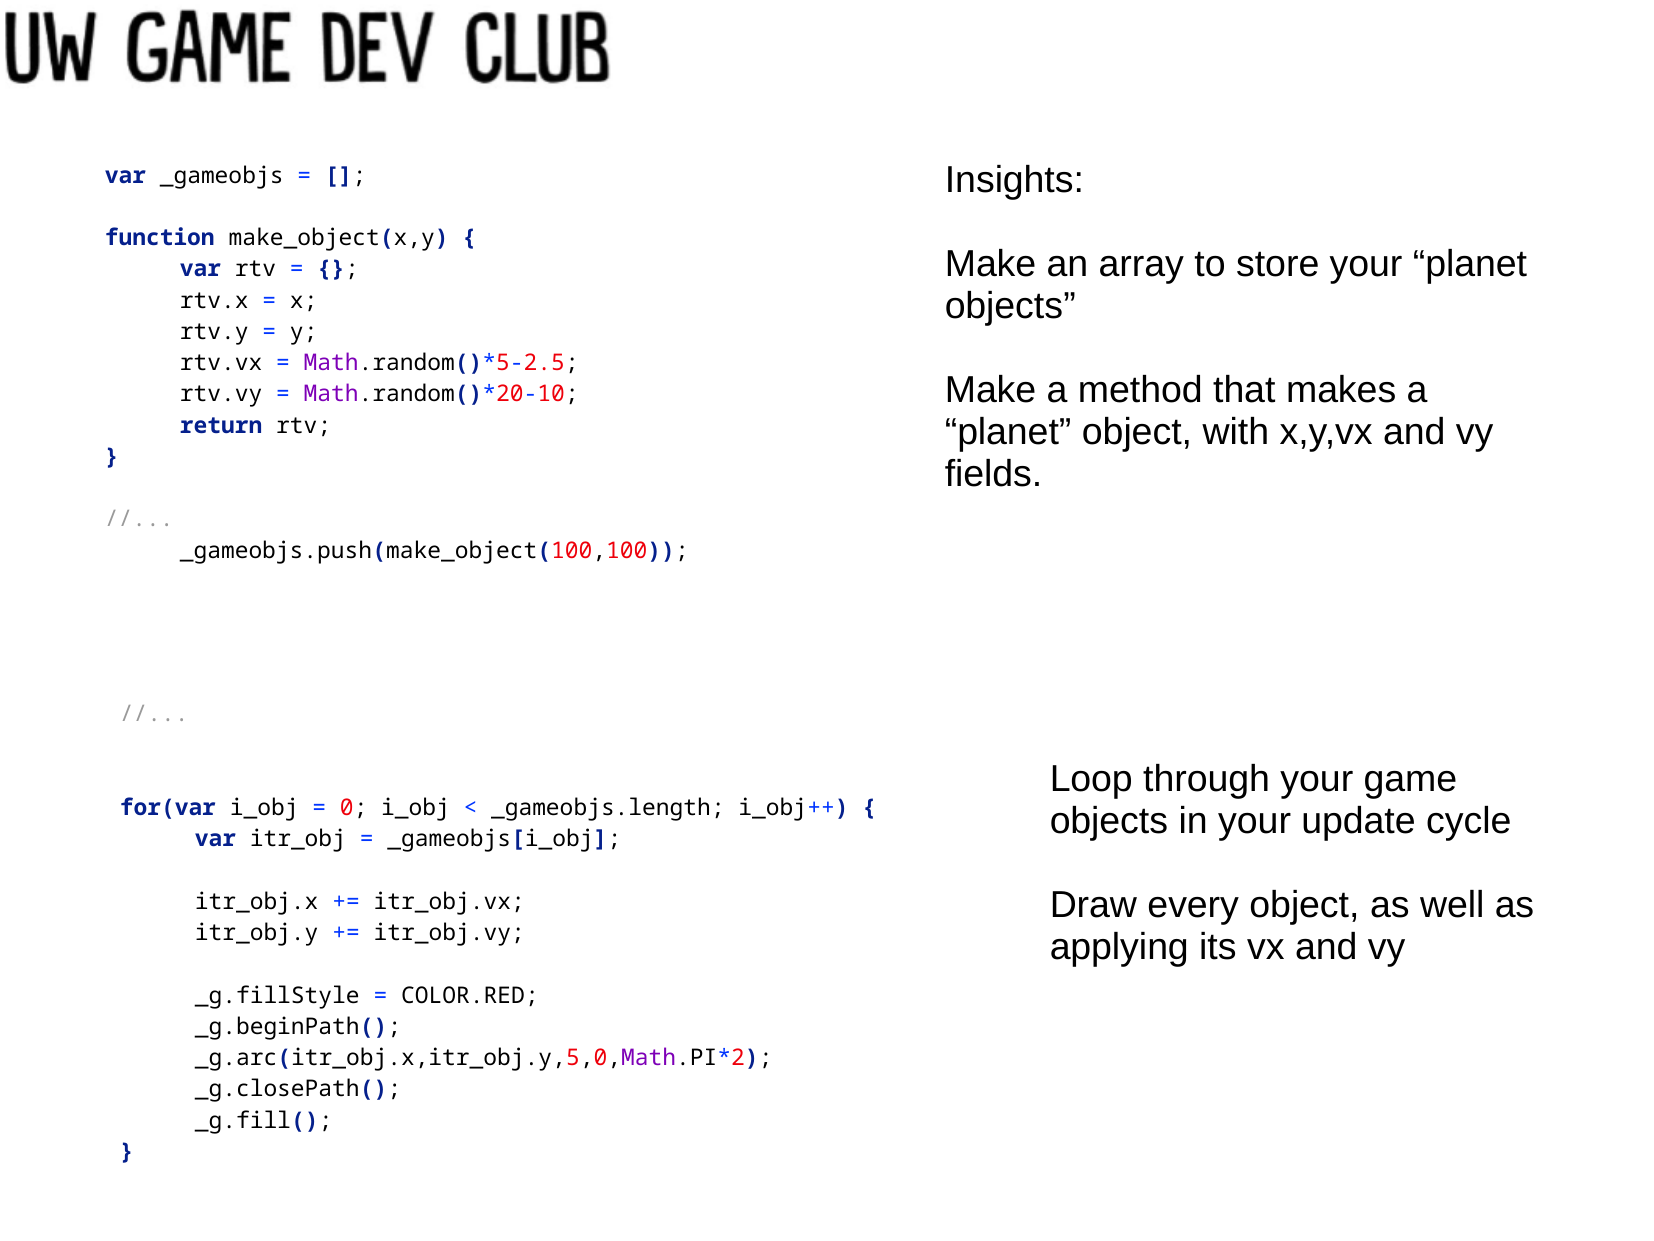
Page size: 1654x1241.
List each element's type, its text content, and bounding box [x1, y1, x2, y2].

text_box Loop through your game objects in your update cycle Draw every object, as well as applying its vx and vy [1035, 750, 1591, 975]
picture [1, 0, 617, 90]
text_box //... for(var i_obj = 0; i_obj < _gameobjs.length; i_obj++) { var itr_obj = _gameobjs[i_obj]; itr_obj.x += itr_obj.vx; itr_obj.y += itr_obj.vy; _g.fillStyle = COLOR.RED; _g.beginPath(); _g.arc(itr_obj.x,itr_obj.y,5,0,Math.PI*2); _g.closePath(); _g.fill(); } [30, 690, 1126, 1137]
text_box var _gameobjs = []; function make_object(x,y) { var rtv = {}; rtv.x = x; rtv.y = y; rtv.vx = Math.random()*5-2.5; rtv.vy = Math.random()*20-10; return rtv; } //... _gameobjs.push(make_object(100,100)); [90, 151, 1291, 541]
text_box Insights: Make an array to store your “planet objects” Make a method that makes a “planet” object, with x,y,vx and vy fields. [930, 151, 1591, 503]
